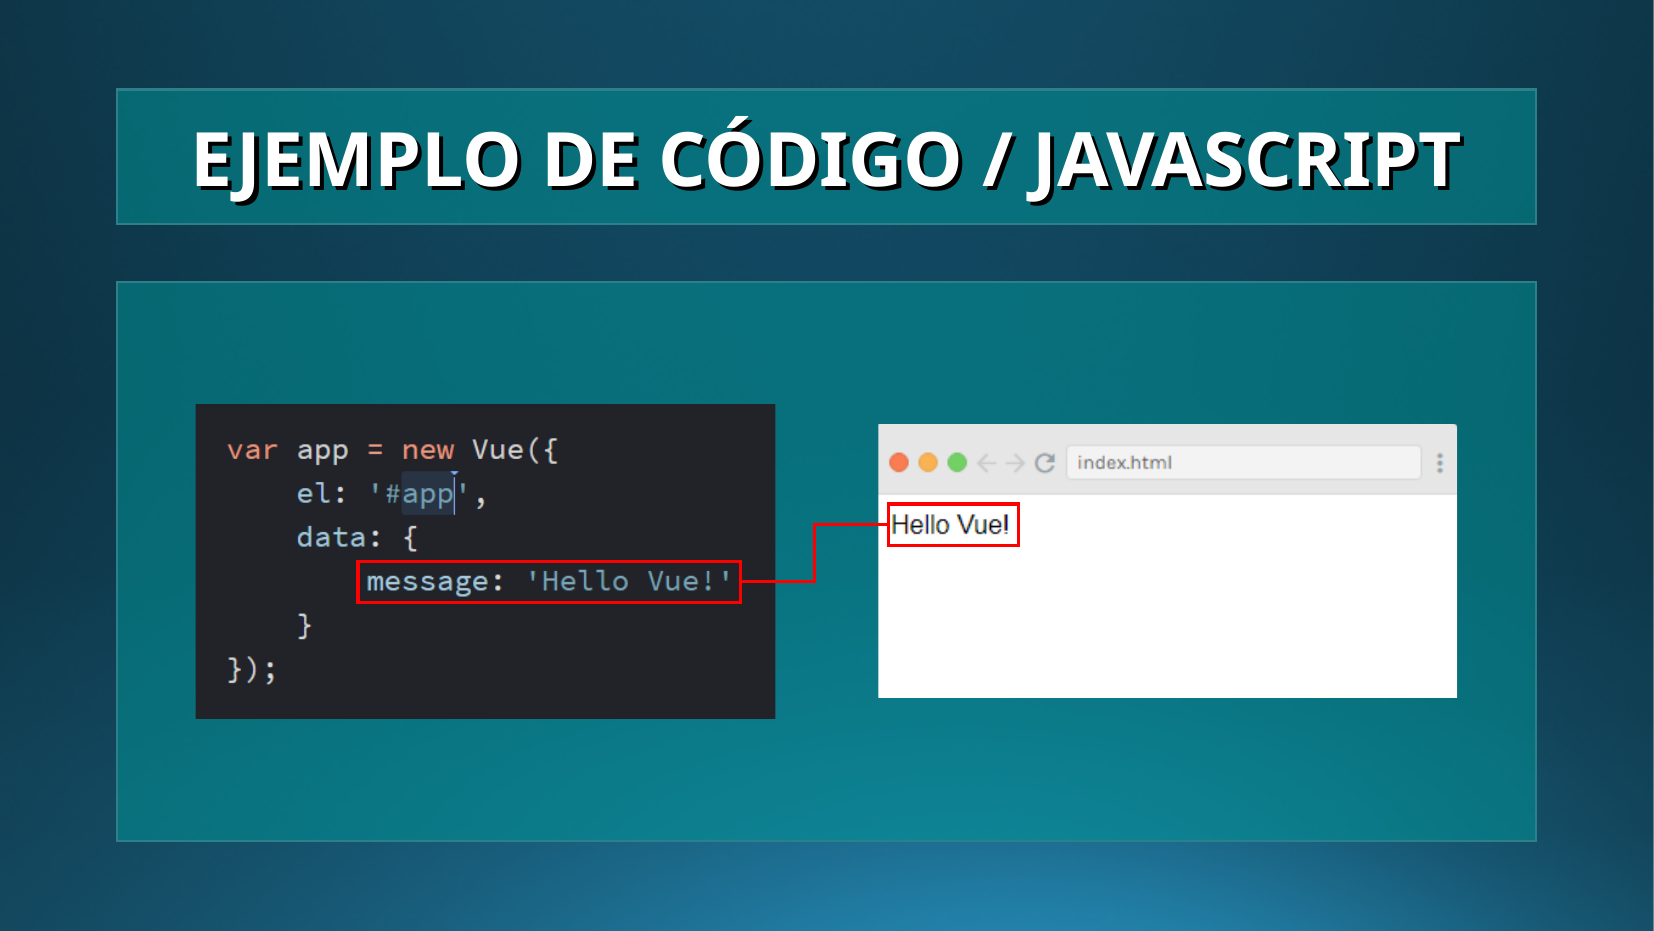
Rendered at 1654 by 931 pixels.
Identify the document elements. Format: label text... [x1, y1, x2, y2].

picture [878, 424, 1458, 698]
text_box EJEMPLO DE CÓDIGO / JAVASCRIPT [117, 90, 1536, 224]
picture [890, 506, 1017, 544]
picture [360, 563, 739, 601]
text_box [117, 282, 1536, 841]
picture [195, 404, 776, 719]
